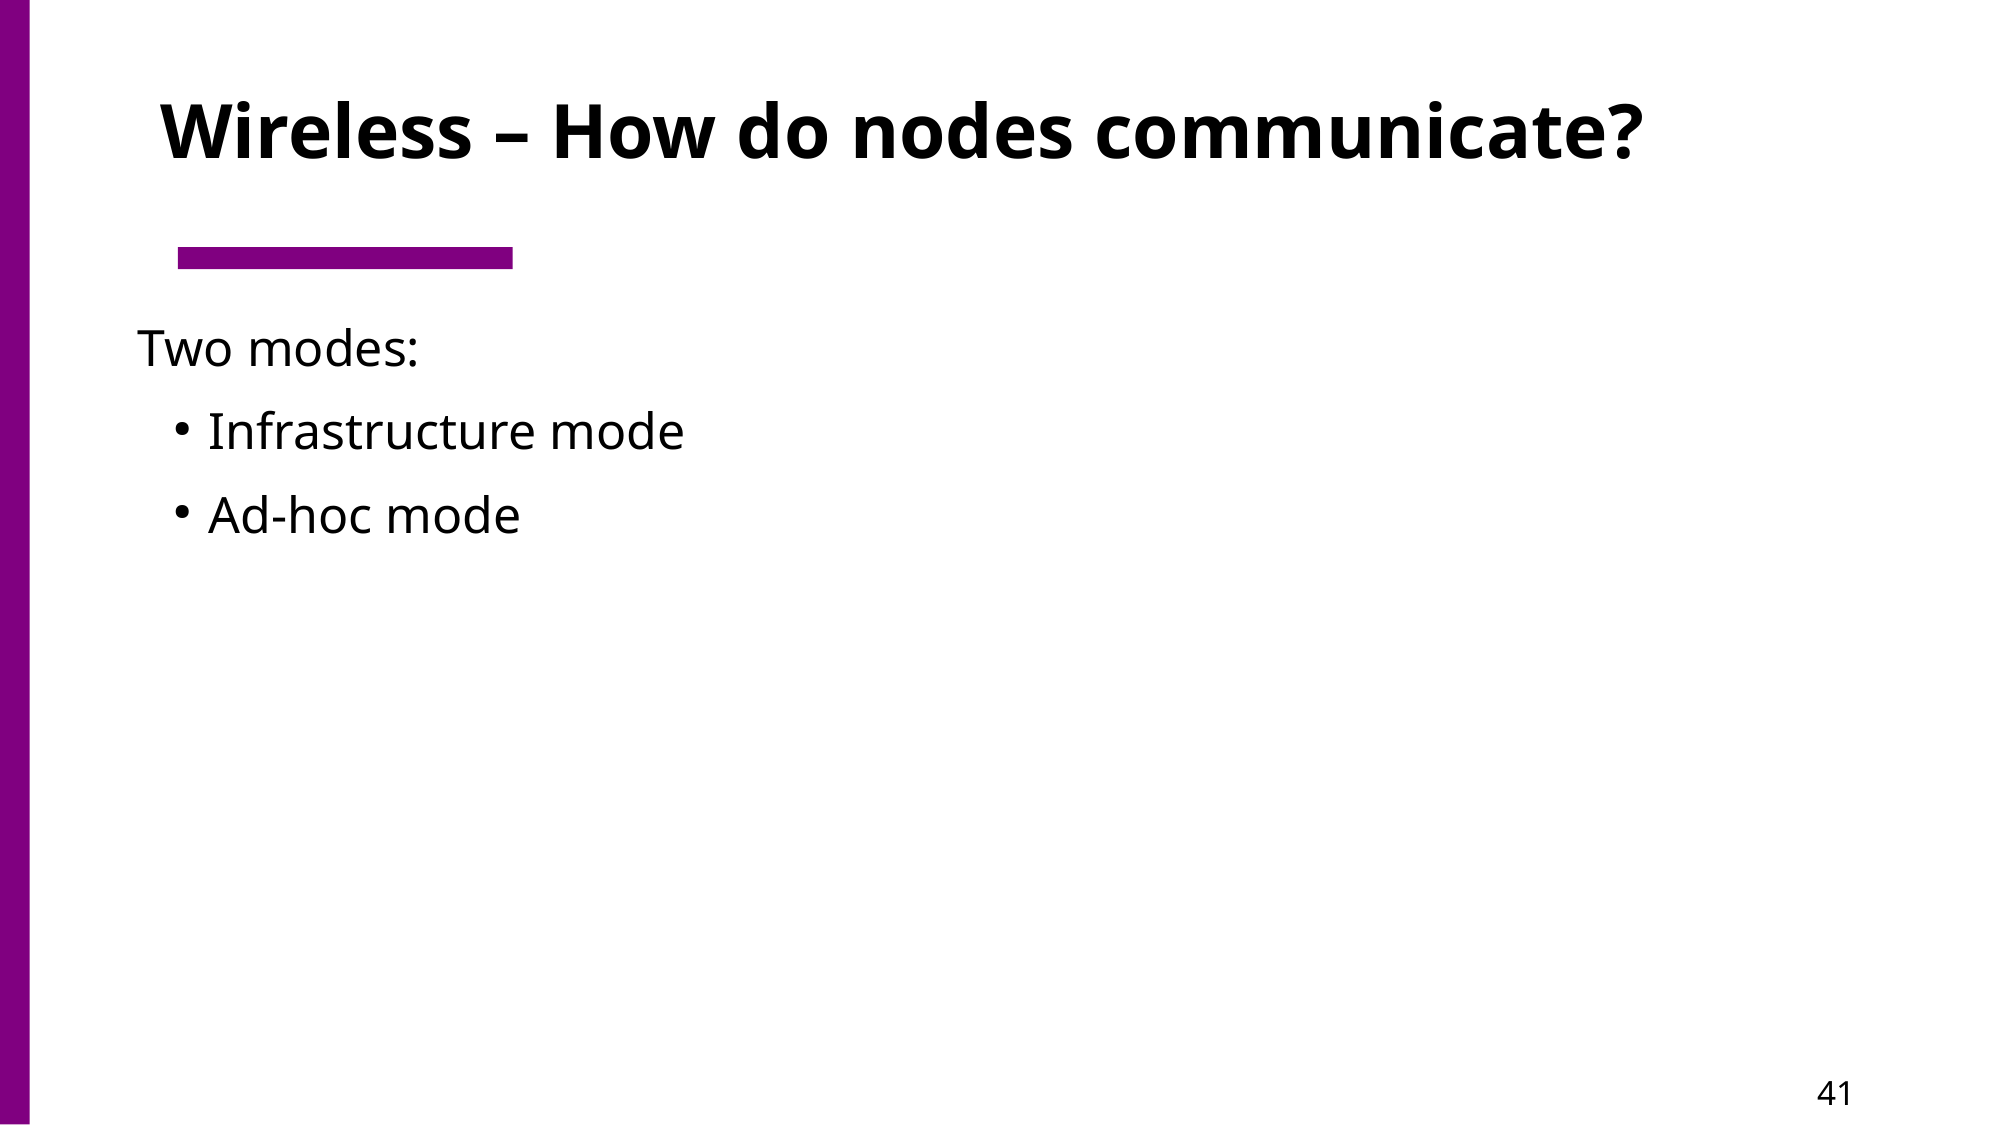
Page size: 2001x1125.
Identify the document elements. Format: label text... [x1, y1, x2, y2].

list Two modes: Infrastructure mode Ad-hoc mode [122, 236, 1823, 961]
title Wireless – How do nodes communicate? [110, 34, 1941, 223]
